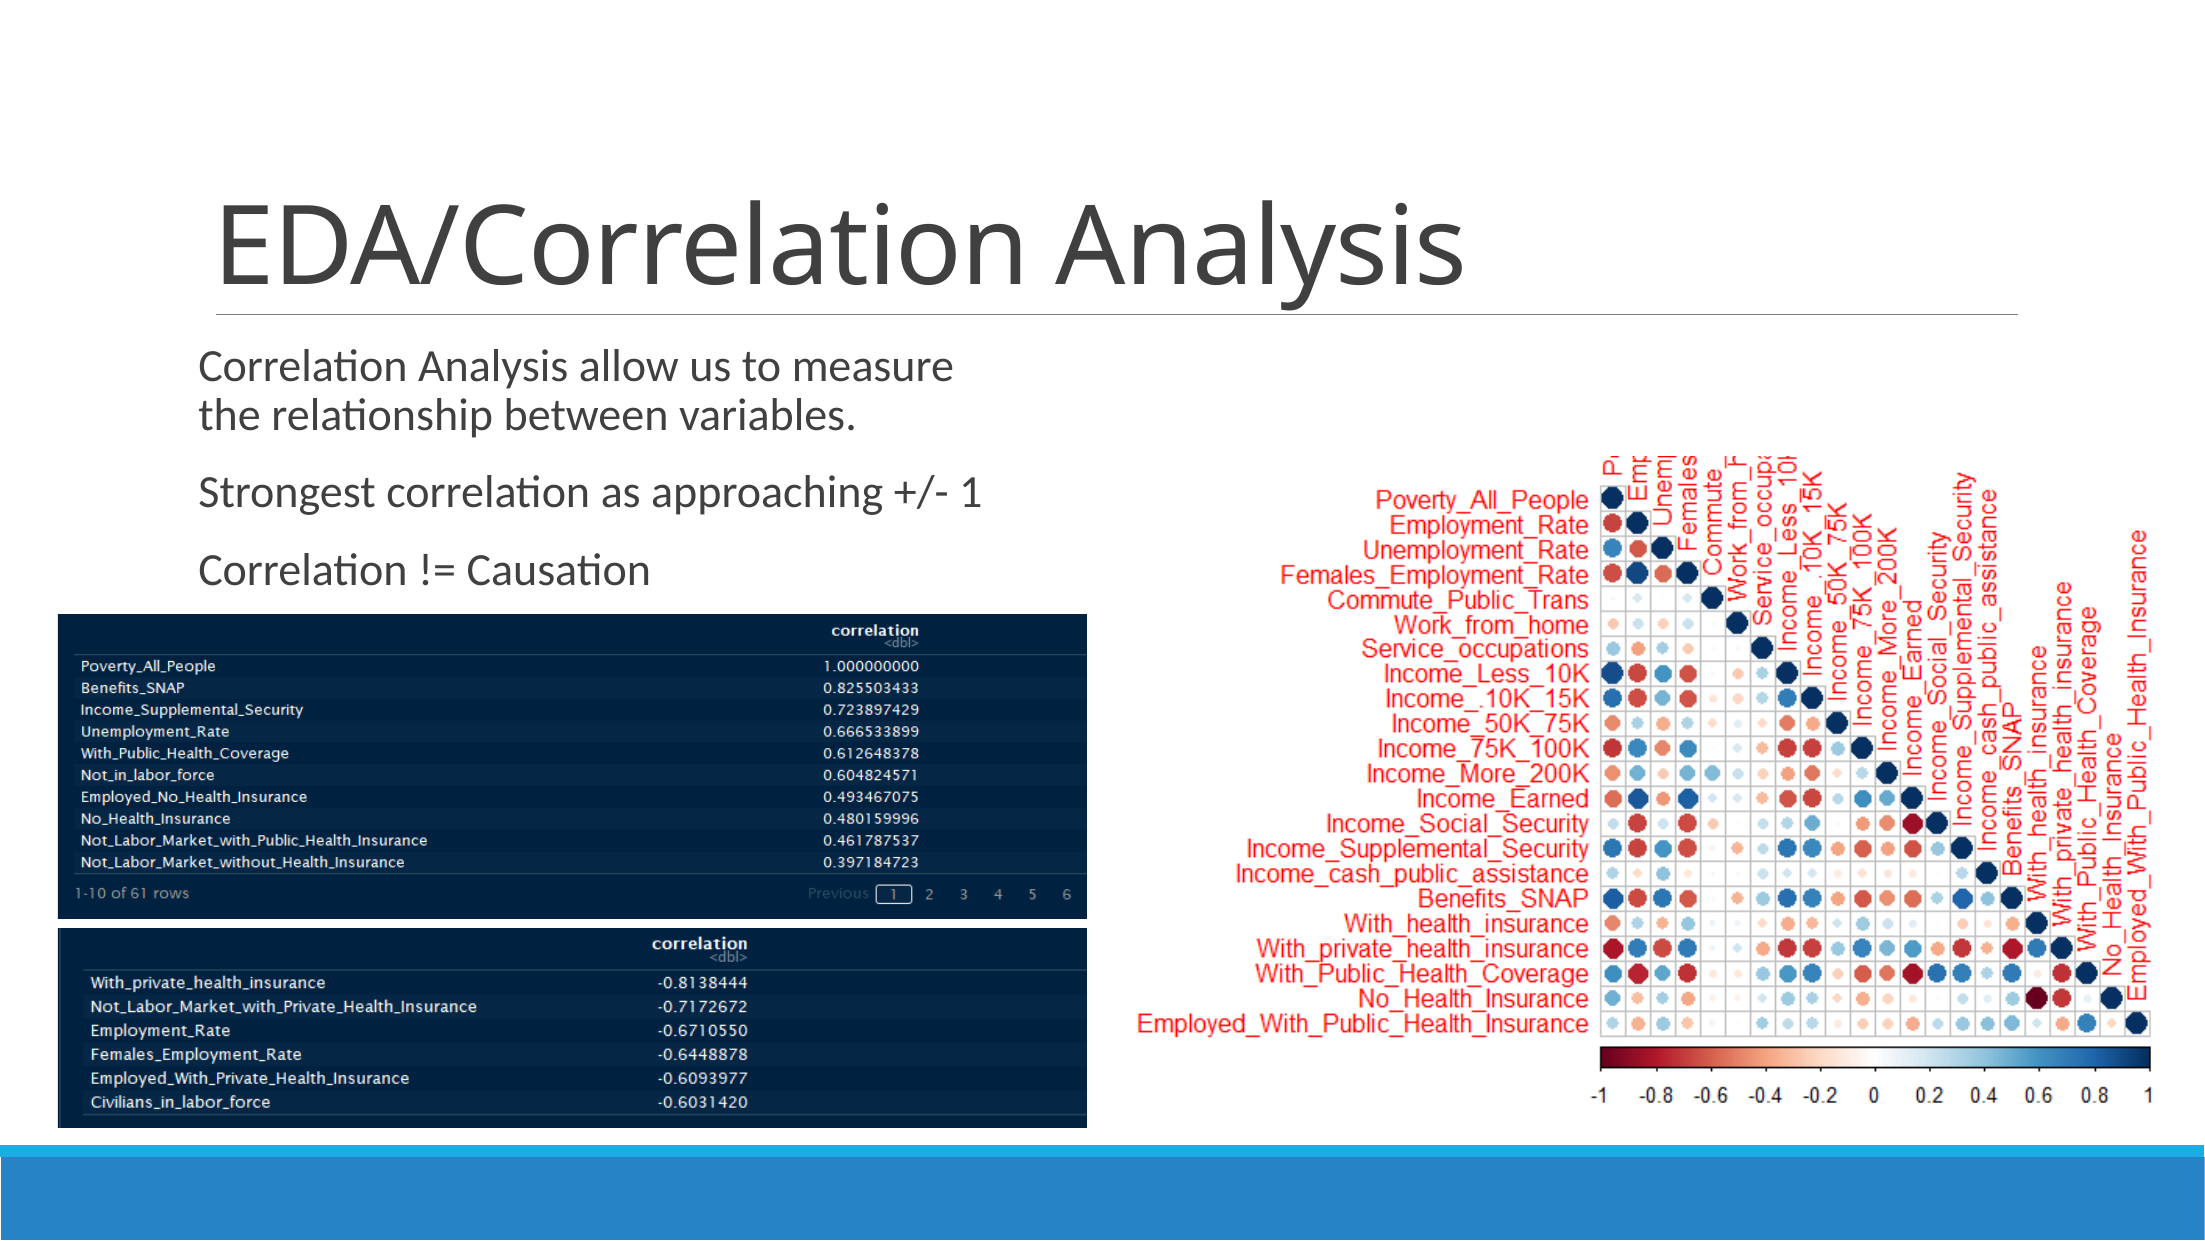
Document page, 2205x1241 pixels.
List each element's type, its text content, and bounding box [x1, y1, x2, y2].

picture [57, 456, 2176, 1128]
list Correlation Analysis allow us to measure the relationship between variables. Strongest correlation as approaching +/- 1 Correlation != Causation [198, 920, 1087, 928]
title EDA/Correlation Analysis [198, 51, 2018, 315]
list Correlation Analysis allow us to measure the relationship between variables. Strongest correlation as approaching +/- 1 Correlation != Causation [198, 333, 2018, 614]
